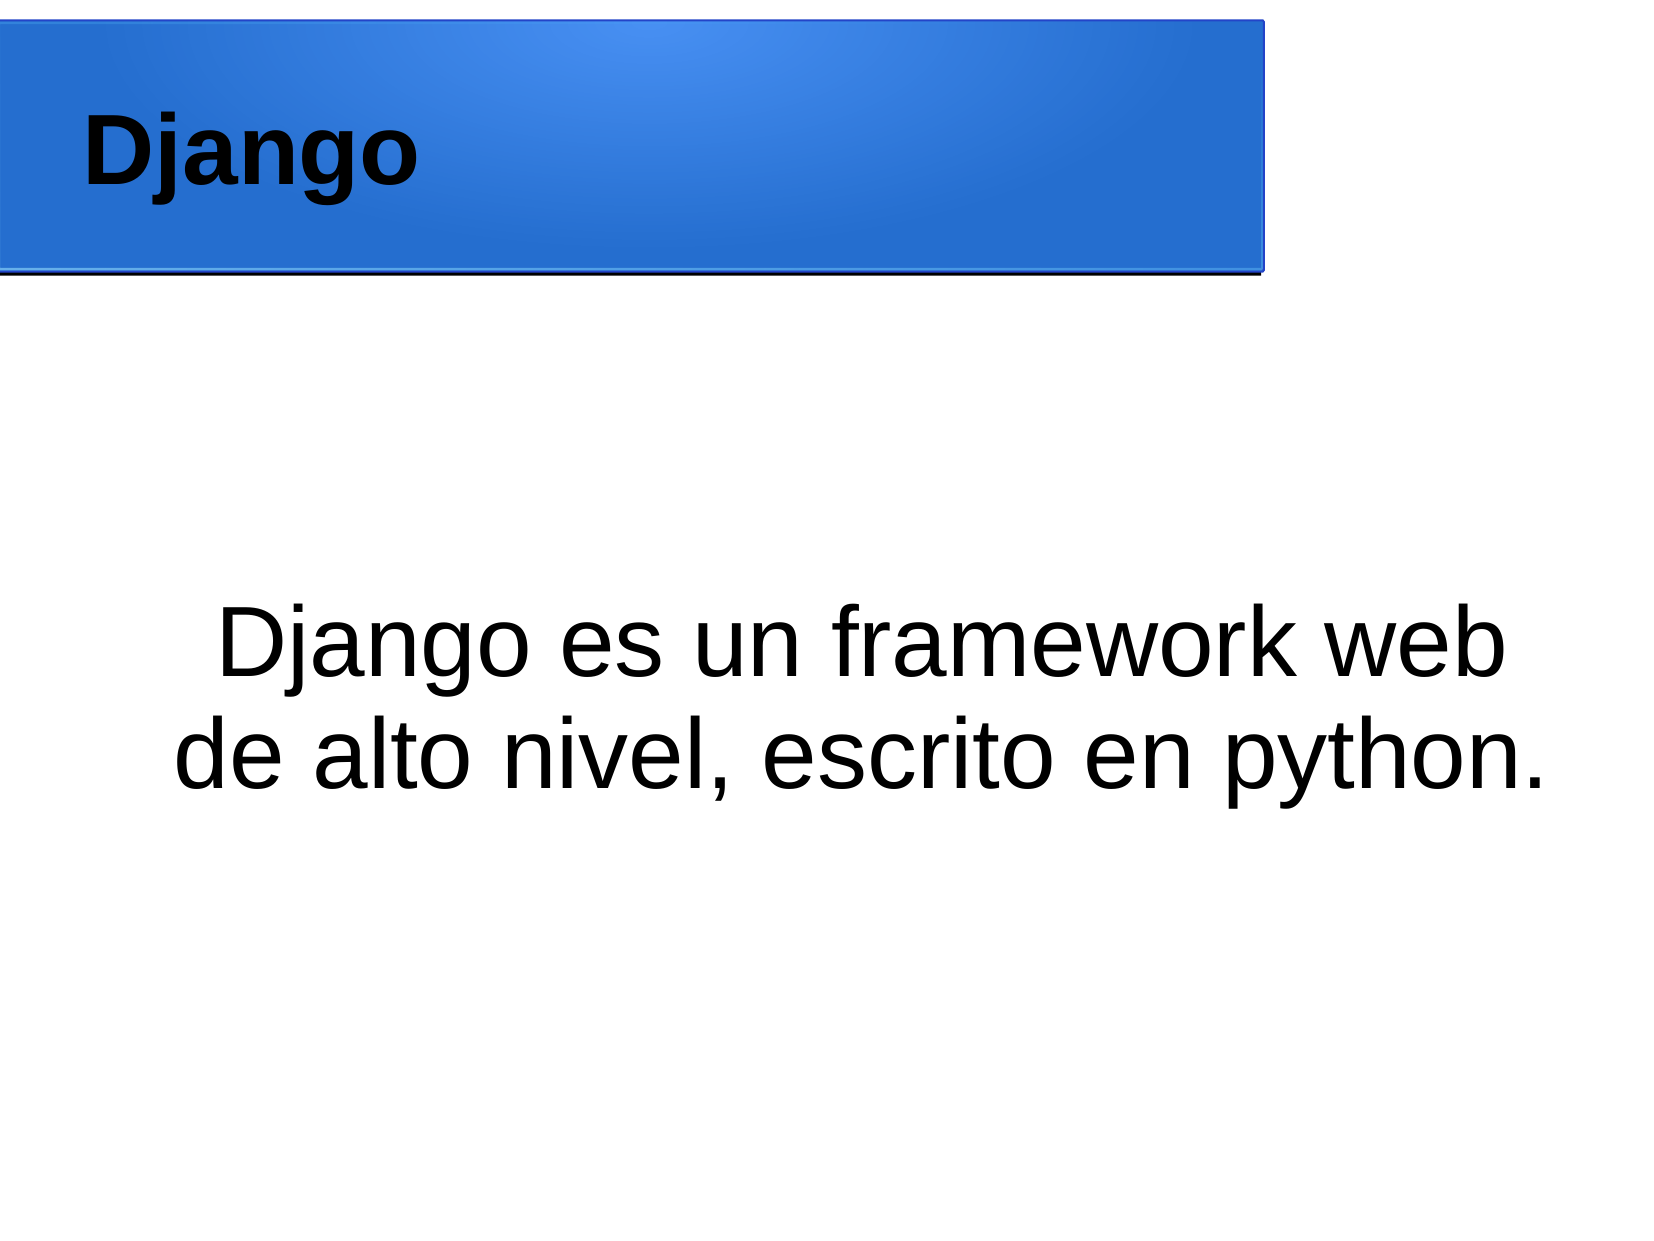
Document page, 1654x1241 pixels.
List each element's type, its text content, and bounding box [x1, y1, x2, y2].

list Django es un framework web de alto nivel, escrito en python. [82, 299, 1571, 1019]
title Django [82, 47, 1235, 252]
